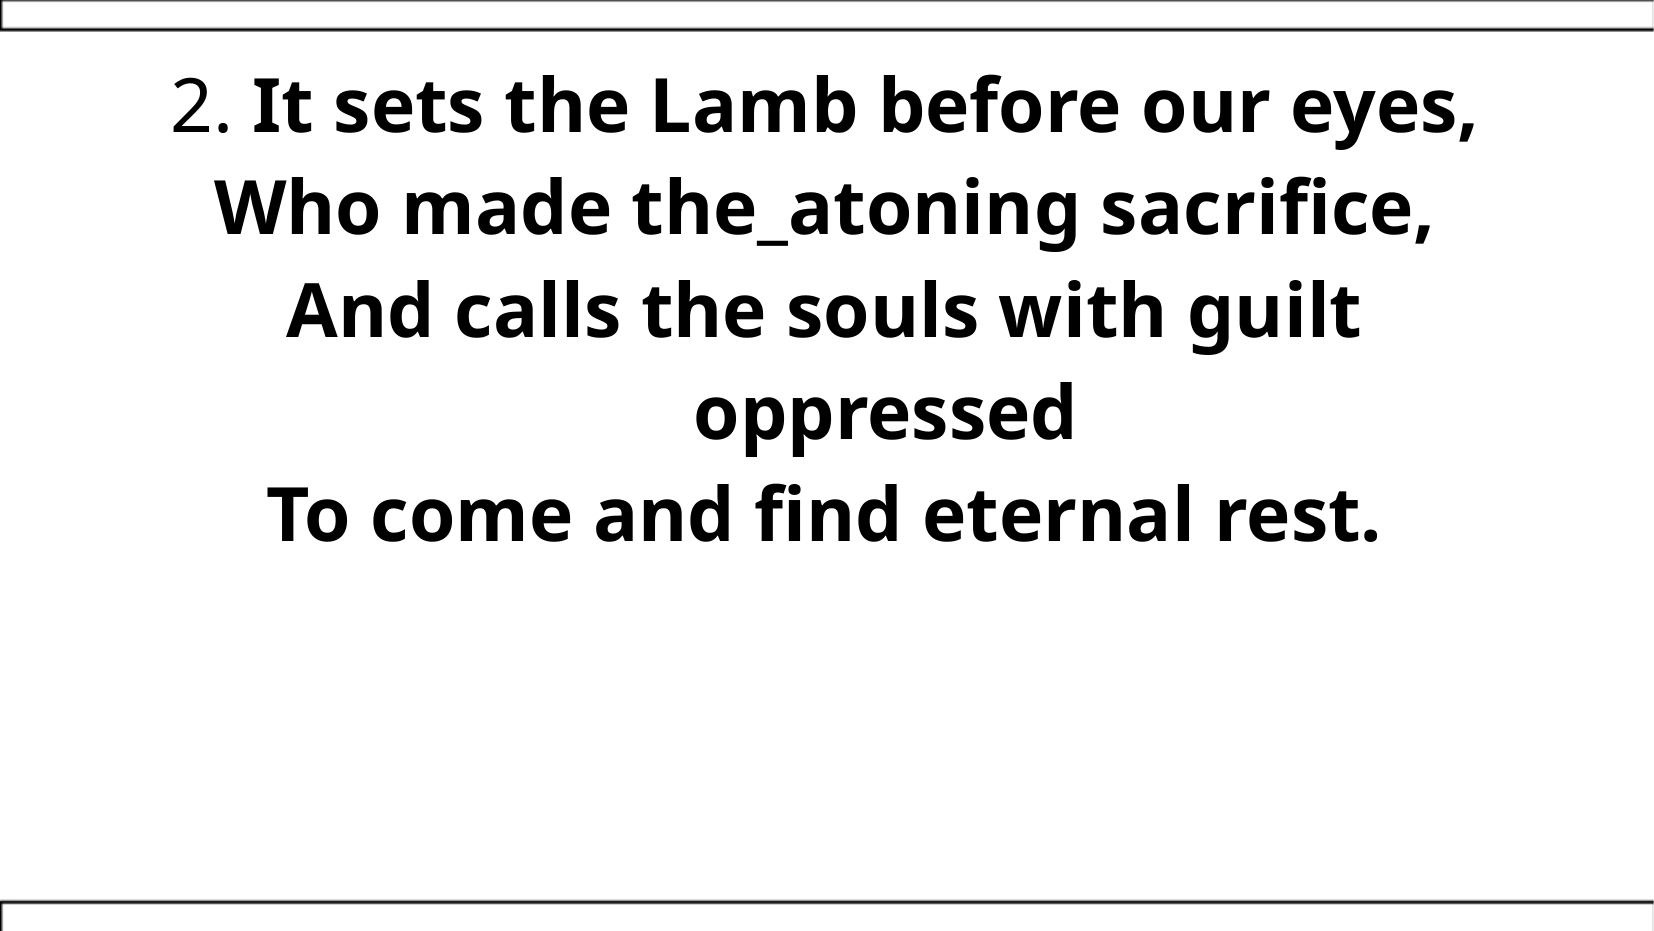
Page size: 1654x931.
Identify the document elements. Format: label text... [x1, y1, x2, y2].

picture [0, 0, 1654, 931]
text_box 2. It sets the Lamb before our eyes, Who made the_atoning sacrifice, And calls the souls with guilt oppressed To come and find eternal rest. [75, 45, 1576, 460]
